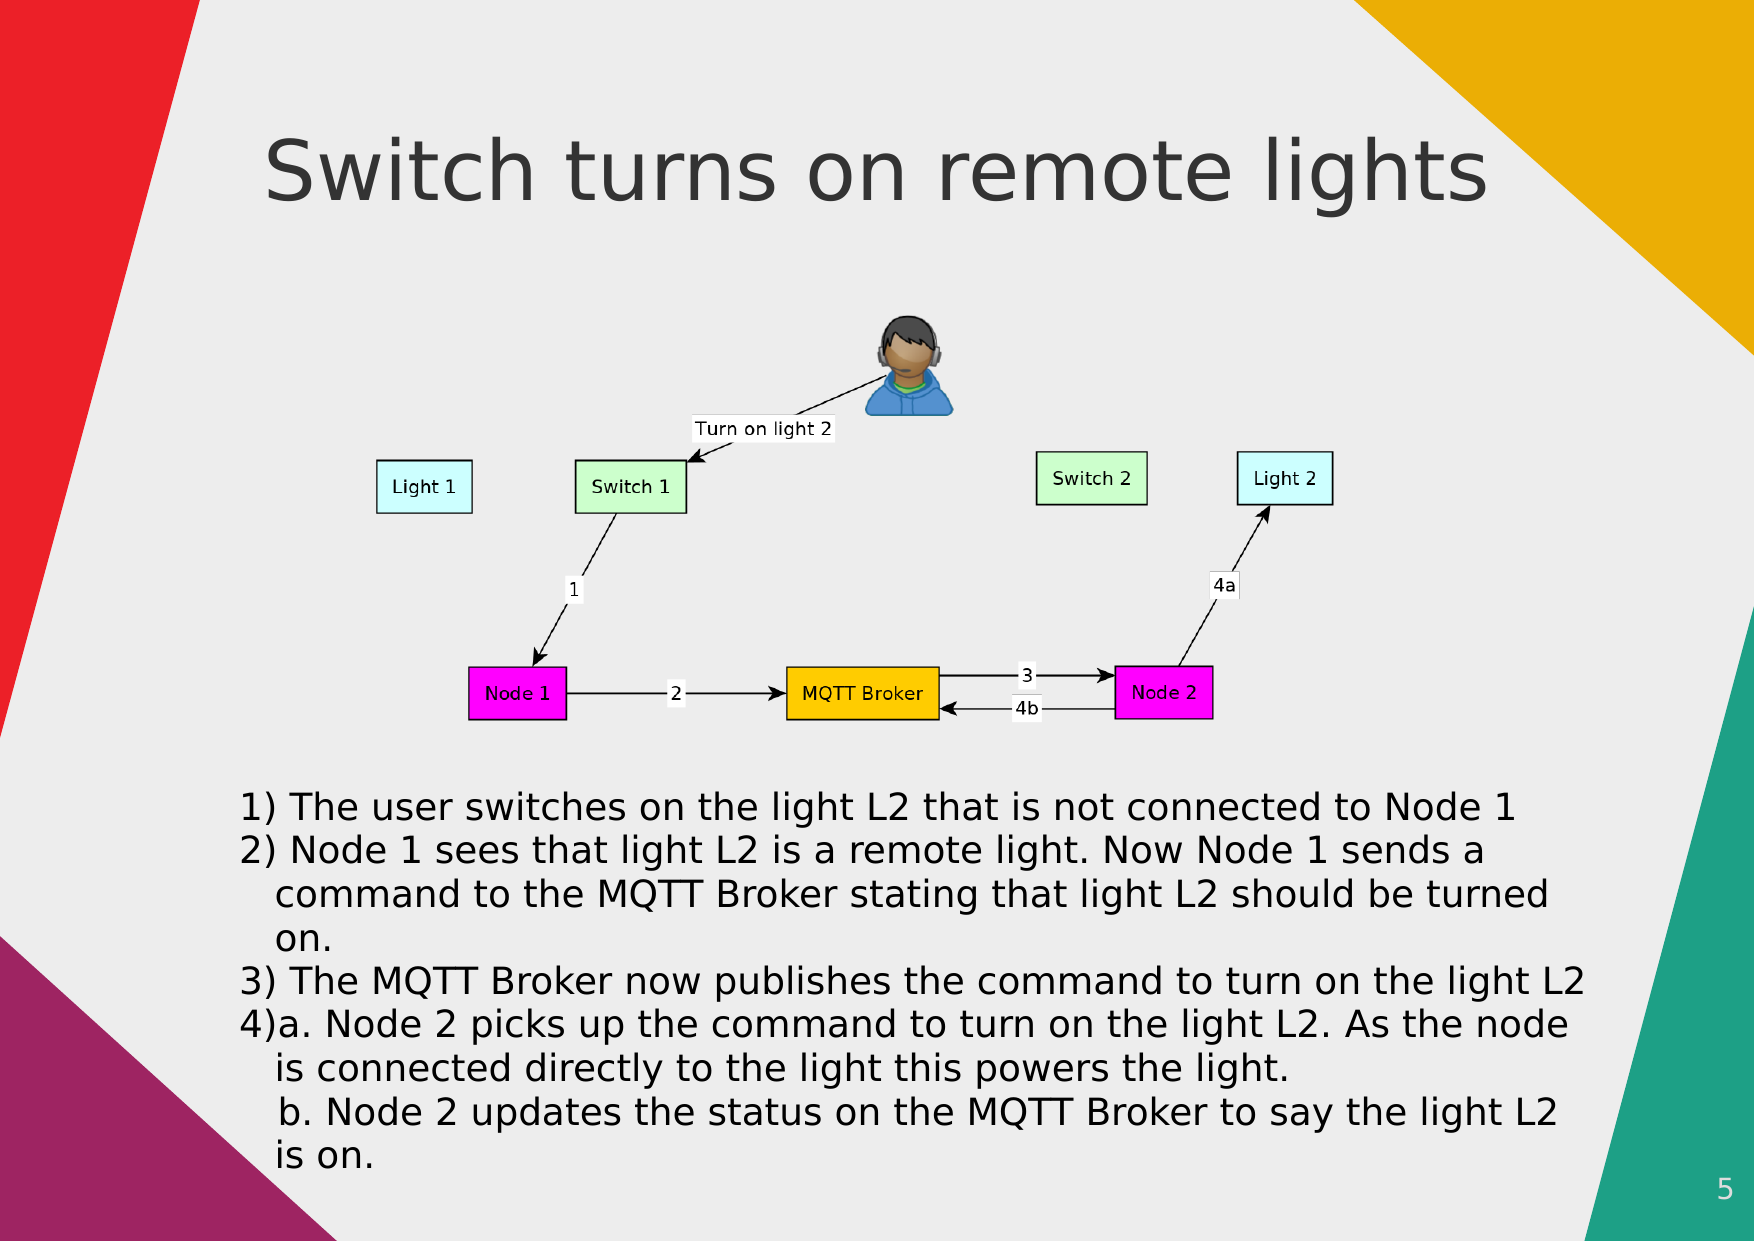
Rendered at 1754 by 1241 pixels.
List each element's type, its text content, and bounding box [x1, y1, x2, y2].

picture [288, 165, 1441, 778]
text_box The user switches on the light L2 that is not connected to Node 1 Node 1 sees that light L2 is a remote light. Now Node 1 sends a command to the MQTT Broker stating that light L2 should be turned on. The MQTT Broker now publishes the command to turn on the light L2 a. Node 2 picks up the command to turn on the light L2. As the node is connected directly to the light this powers the light. b. Node 2 updates the status on the MQTT Broker to say the light L2 is on. [224, 778, 1607, 1229]
title Switch turns on remote lights [121, 73, 1633, 271]
